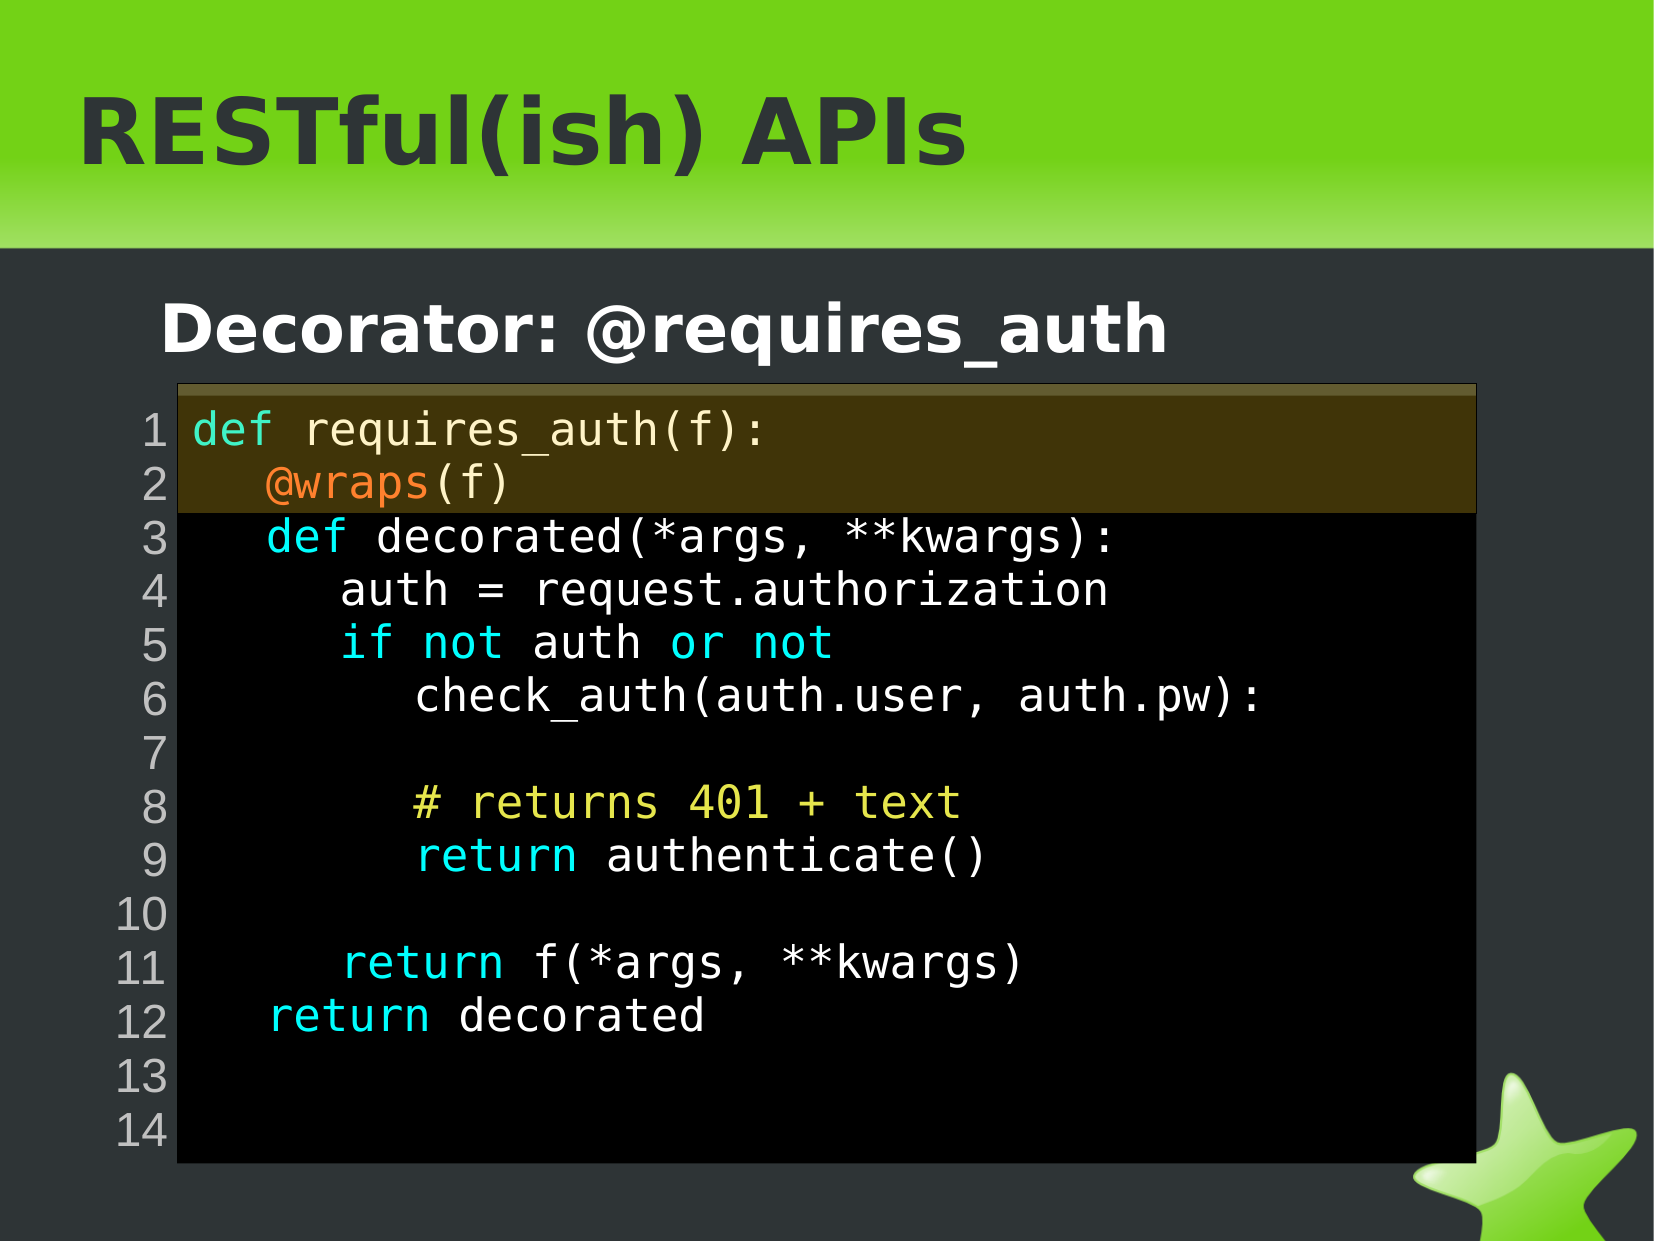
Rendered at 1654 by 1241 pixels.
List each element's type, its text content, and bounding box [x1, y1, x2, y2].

list Decorator: @requires_auth [70, 290, 1560, 1182]
picture [0, 0, 1654, 1241]
title RESTful(ish) APIs [76, 29, 1565, 237]
